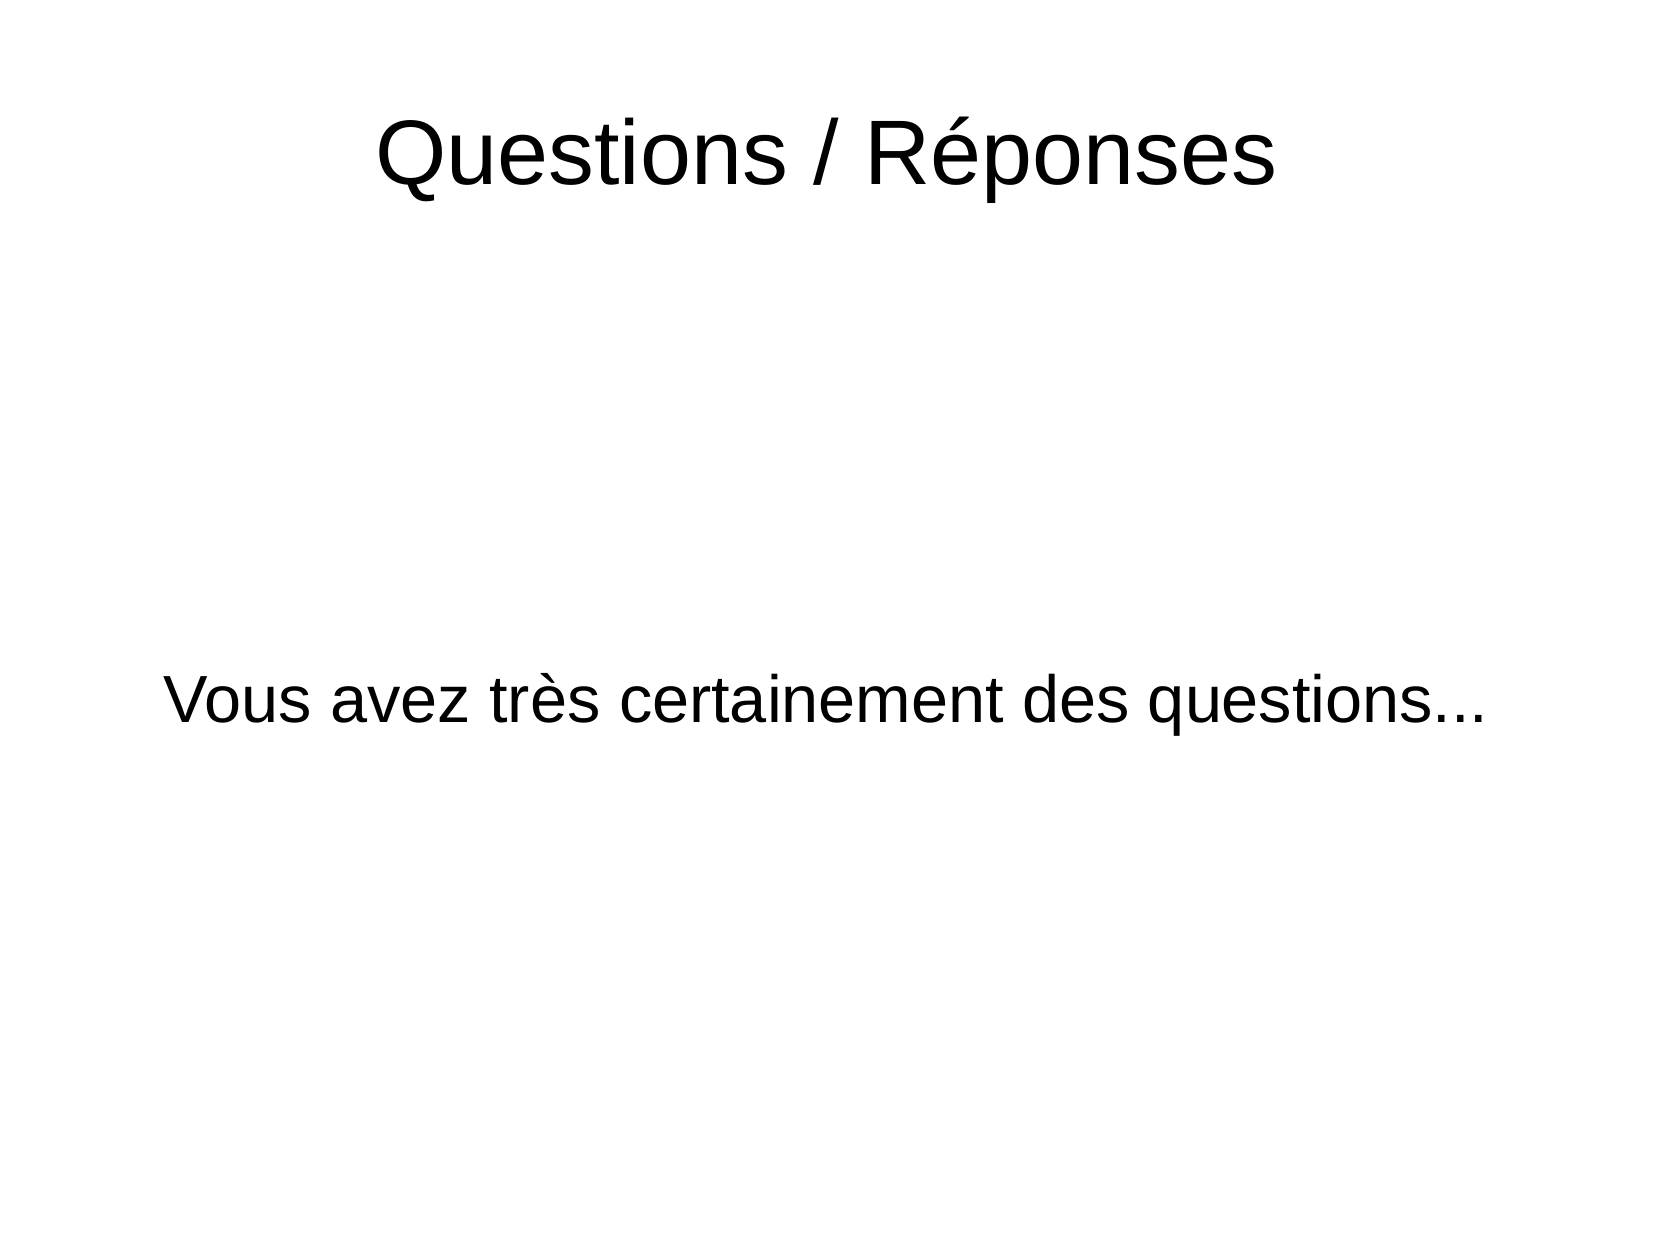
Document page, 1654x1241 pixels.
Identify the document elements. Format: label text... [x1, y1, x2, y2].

title Questions / Réponses [82, 49, 1571, 257]
list Vous avez très certainement des questions... [82, 290, 1571, 1109]
